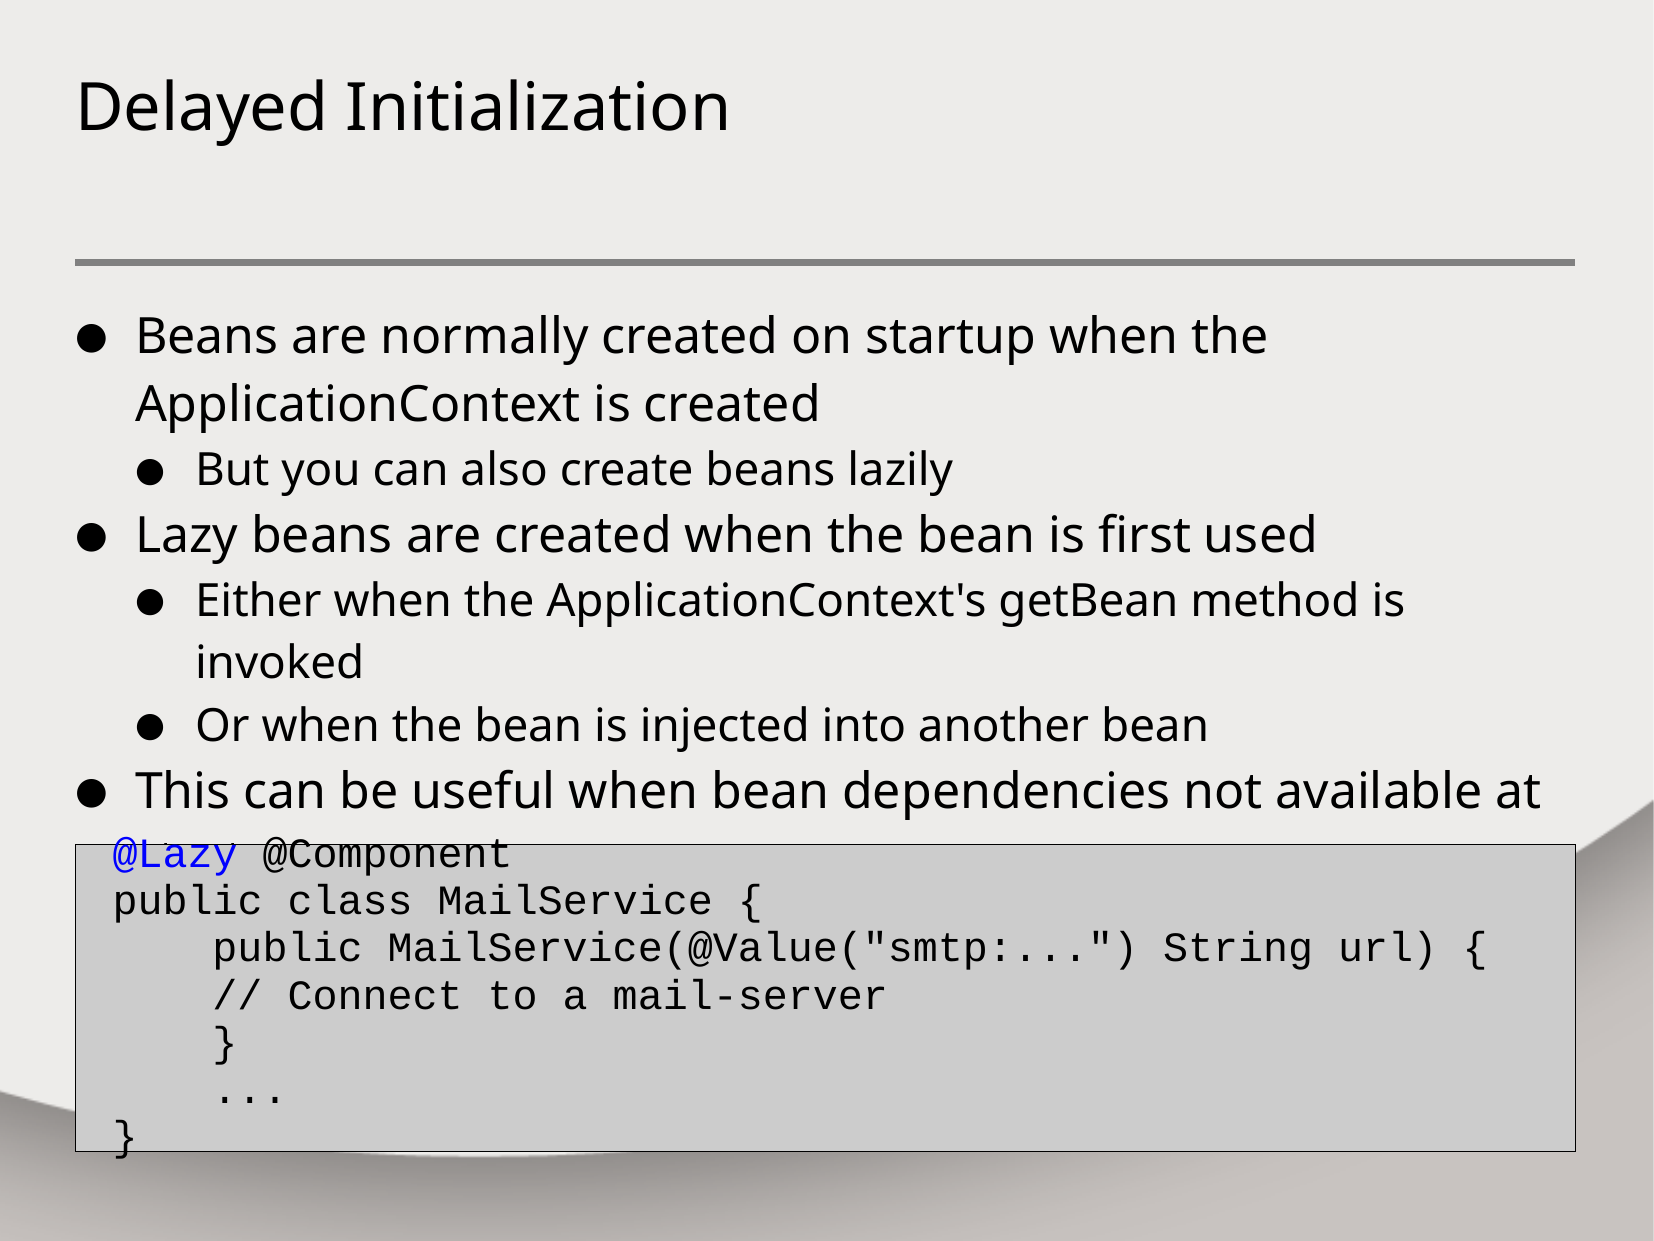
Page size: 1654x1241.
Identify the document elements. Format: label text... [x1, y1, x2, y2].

picture [0, 0, 1654, 1241]
title Delayed Initialization [75, 75, 1576, 226]
text_box @Lazy @Component public class MailService { public MailService(@Value("smtp:...") String url) { // Connect to a mail-server } ... } [75, 844, 1576, 1152]
list Beans are normally created on startup when the ApplicationContext is created But you can also create beans lazily Lazy beans are created when the bean is first used Either when the ApplicationContext's getBean method is invoked Or when the bean is injected into another bean This can be useful when bean dependencies not available at startup [75, 300, 1576, 844]
list Beans are normally created on startup when the ApplicationContext is created But you can also create beans lazily Lazy beans are created when the bean is first used Either when the ApplicationContext's getBean method is invoked Or when the bean is injected into another bean This can be useful when bean dependencies not available at startup [75, 1152, 1576, 1163]
